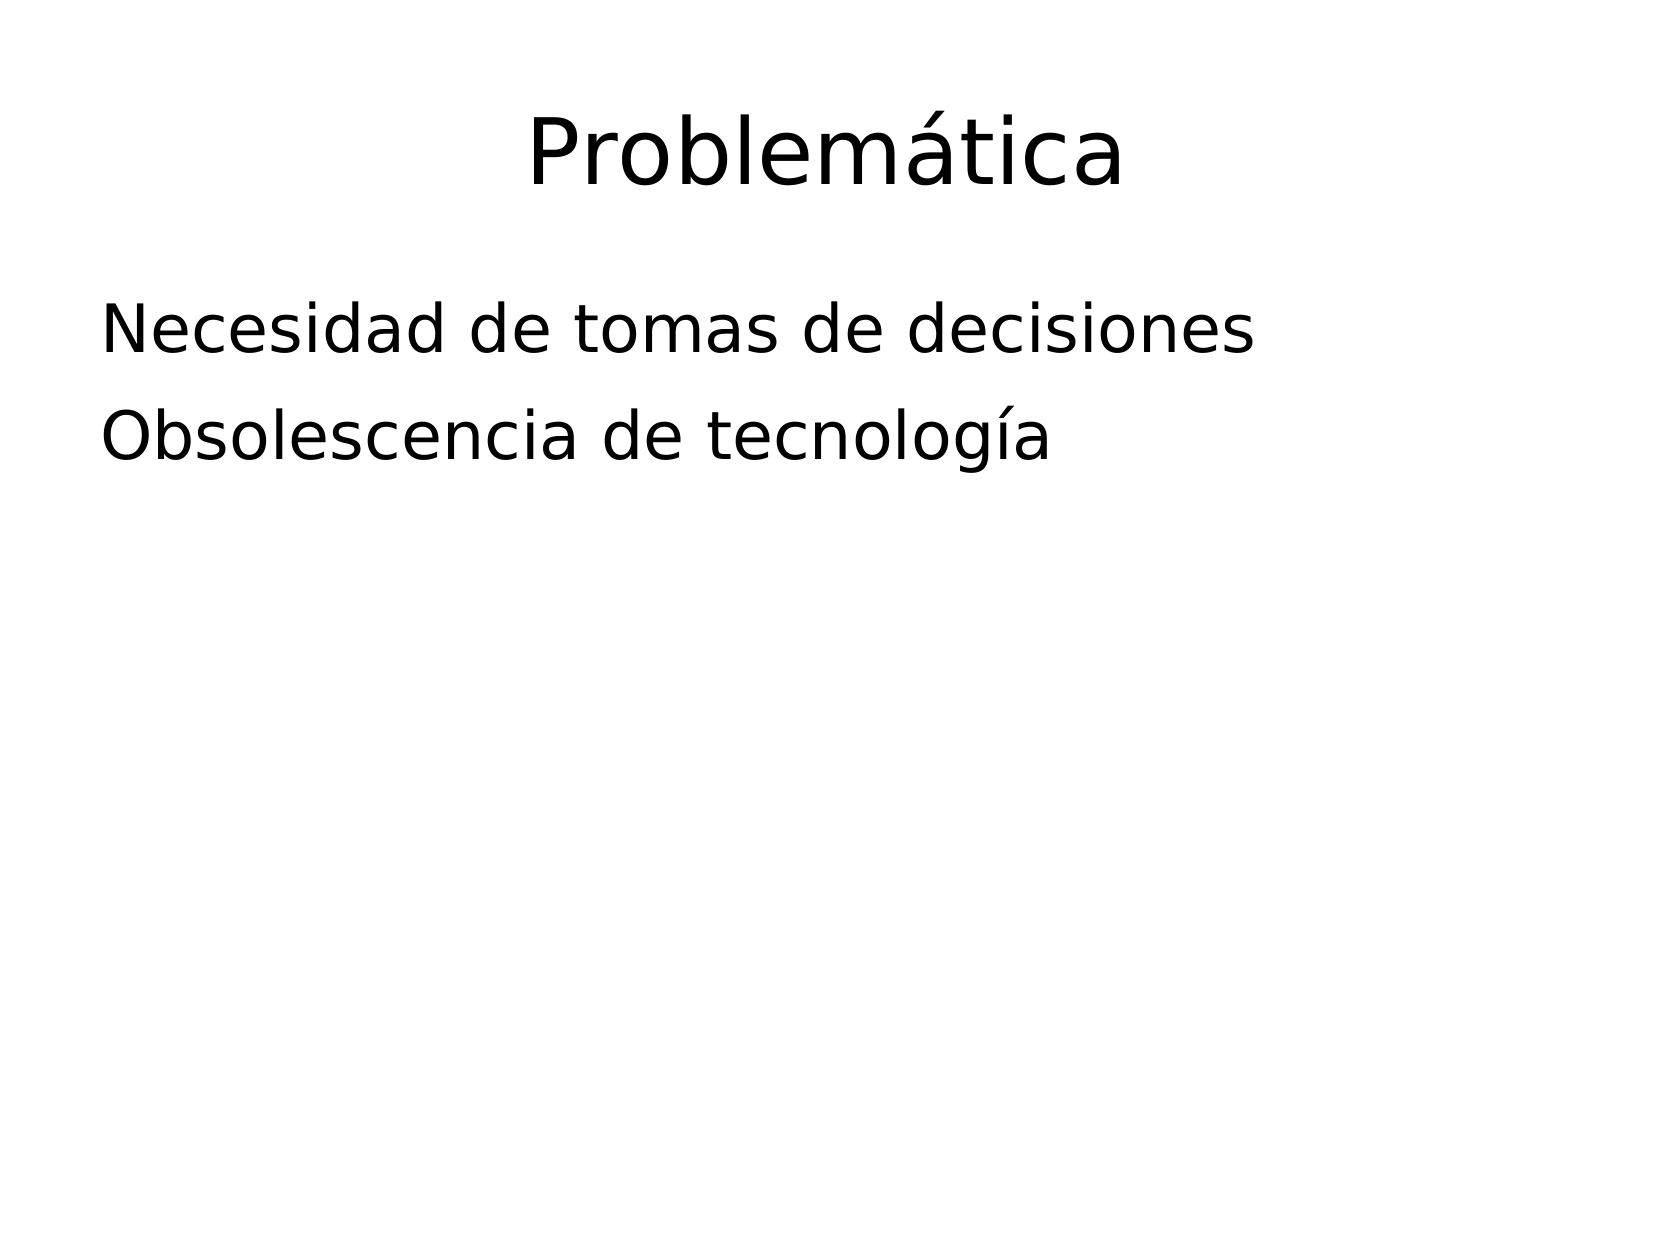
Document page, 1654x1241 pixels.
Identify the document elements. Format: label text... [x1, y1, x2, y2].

title Problemática [82, 56, 1571, 250]
list Necesidad de tomas de decisiones Obsolescencia de tecnología [82, 290, 1571, 1094]
